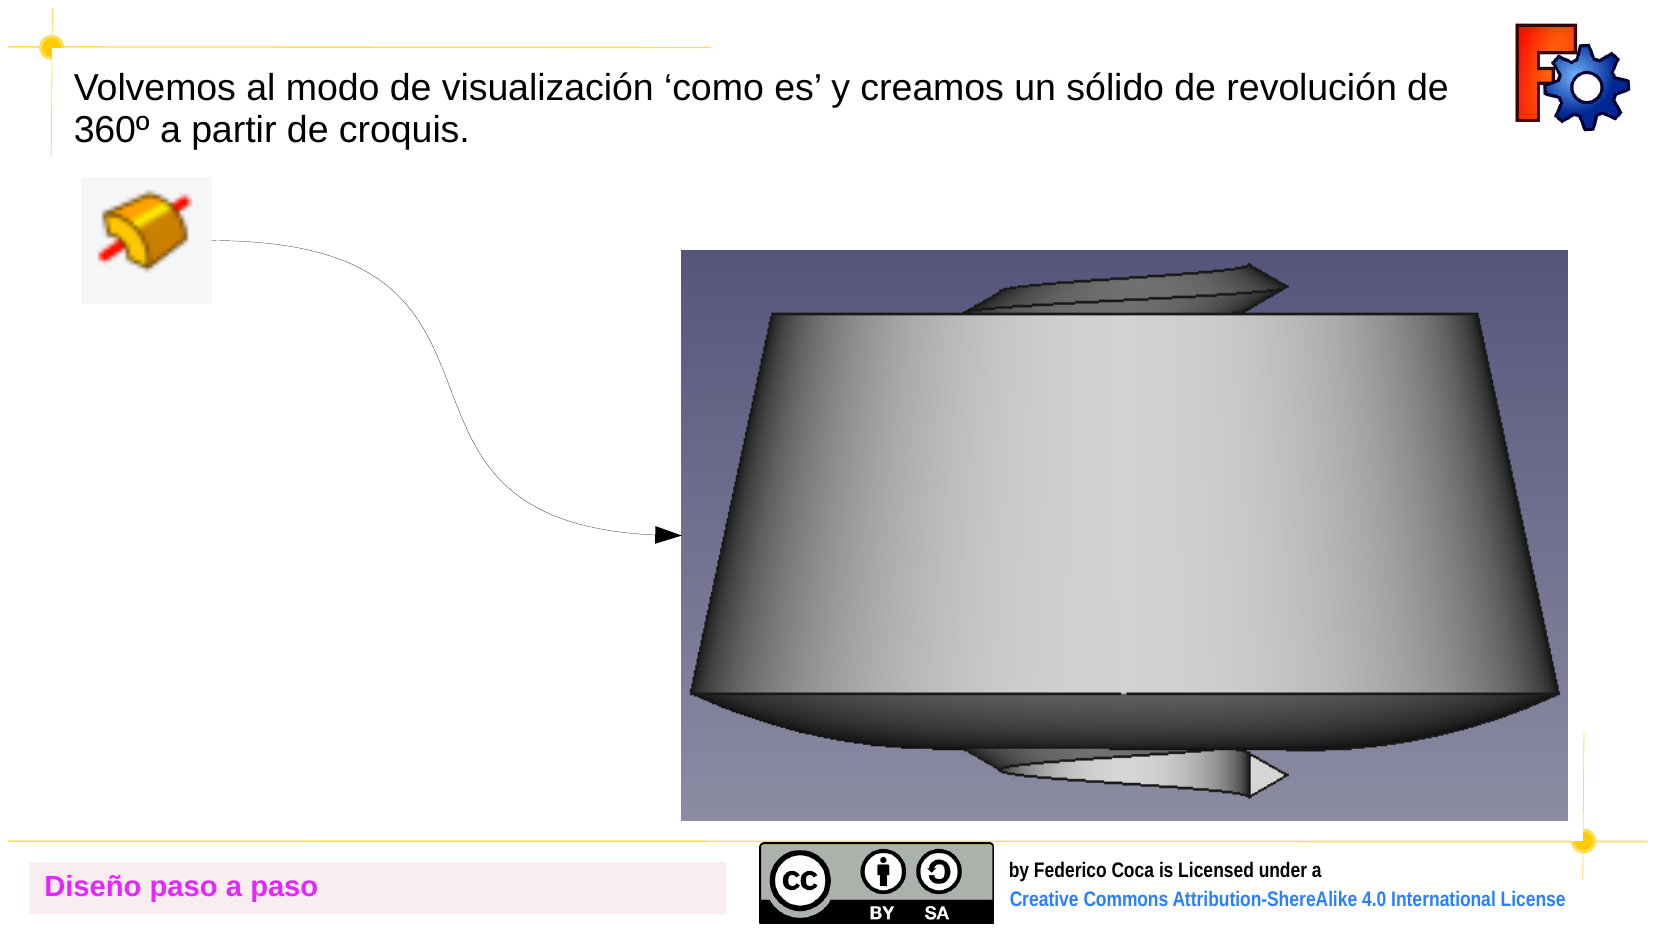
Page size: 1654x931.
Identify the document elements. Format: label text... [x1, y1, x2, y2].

picture [81, 177, 212, 304]
picture [681, 250, 1568, 821]
picture [1509, 13, 1638, 142]
text_box Volvemos al modo de visualización ‘como es’ y creamos un sólido de revolución de 360º a partir de croquis. [59, 59, 1489, 158]
text_box Diseño paso a paso [29, 862, 727, 915]
